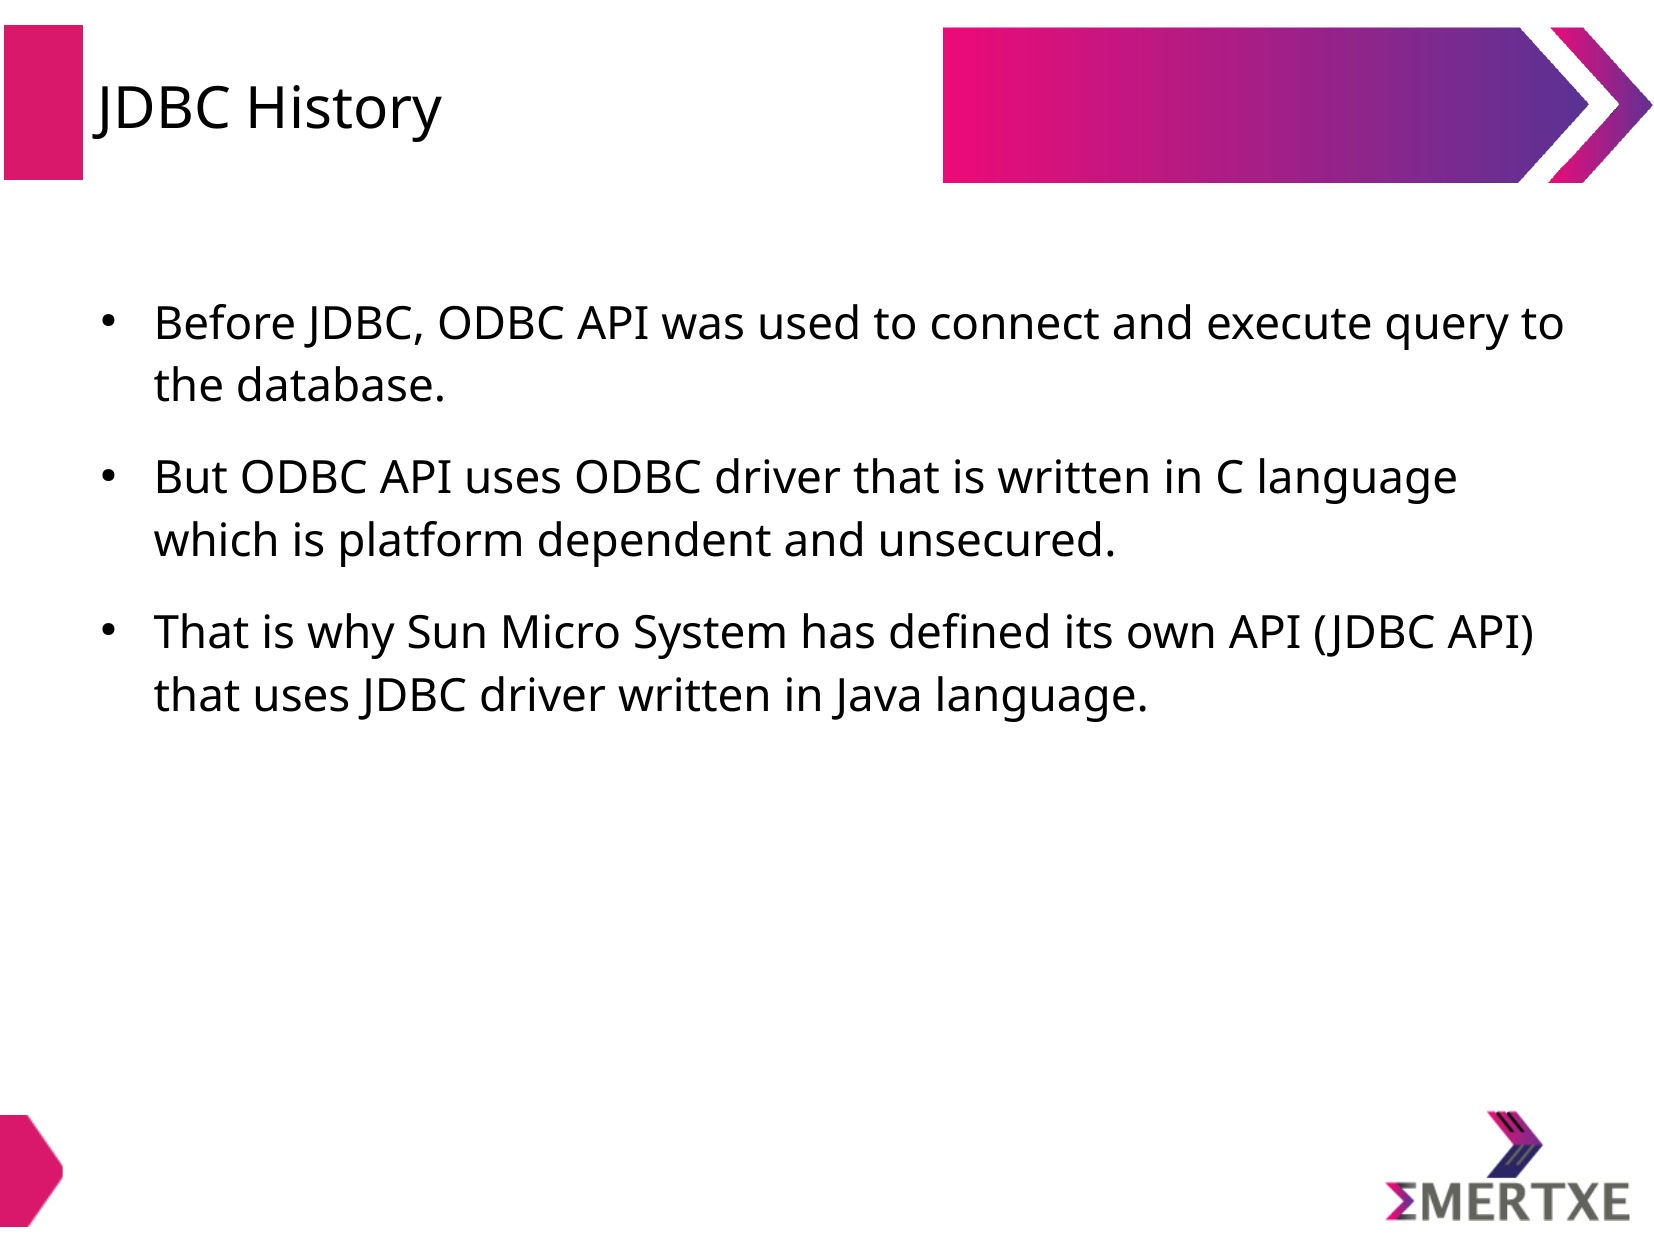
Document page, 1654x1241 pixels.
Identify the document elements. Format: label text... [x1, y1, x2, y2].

title JDBC History [82, 2, 1571, 210]
picture [1385, 1107, 1631, 1221]
picture [1571, 27, 1653, 183]
list Before JDBC, ODBC API was used to connect and execute query to the database. But ODBC API uses ODBC driver that is written in C language which is platform dependent and unsecured. That is why Sun Micro System has defined its own API (JDBC API) that uses JDBC driver written in Java language. [82, 290, 1571, 1010]
